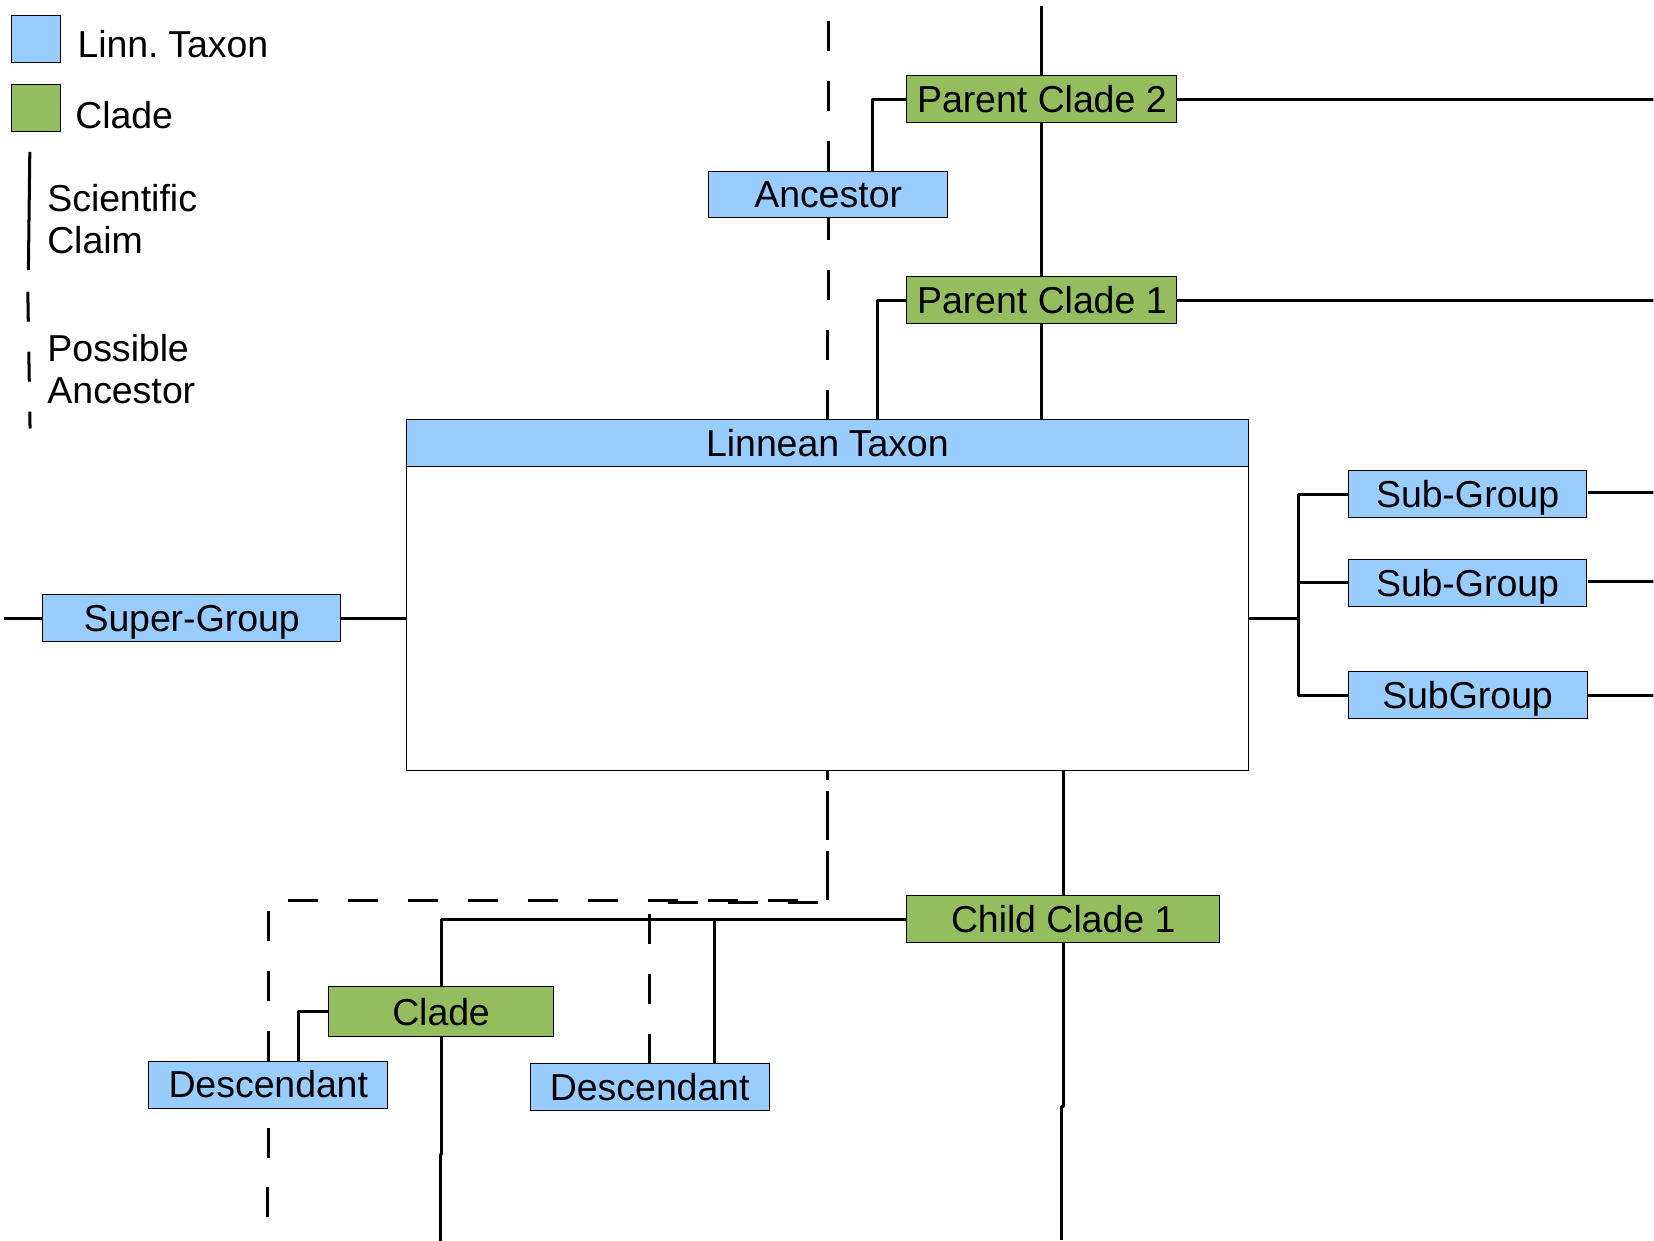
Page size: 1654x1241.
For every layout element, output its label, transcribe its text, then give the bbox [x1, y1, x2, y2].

text_box Scientific Claim [32, 170, 290, 270]
text_box [11, 15, 61, 63]
text_box Linnean Taxon [406, 419, 1249, 467]
text_box Linn. Taxon [62, 16, 320, 73]
text_box Super-Group [42, 594, 341, 642]
text_box [11, 84, 61, 132]
text_box Child Clade 1 [906, 895, 1220, 943]
text_box Possible Ancestor [32, 320, 290, 420]
text_box [406, 467, 1249, 771]
text_box Descendant [530, 1063, 770, 1111]
text_box SubGroup [1348, 671, 1588, 719]
text_box Sub-Group [1348, 470, 1587, 518]
text_box Clade [60, 87, 211, 145]
text_box Descendant [148, 1061, 388, 1109]
text_box Sub-Group [1348, 559, 1587, 607]
text_box Parent Clade 2 [906, 75, 1177, 123]
text_box Clade [328, 986, 554, 1037]
text_box Ancestor [708, 171, 948, 218]
text_box Parent Clade 1 [906, 276, 1177, 324]
